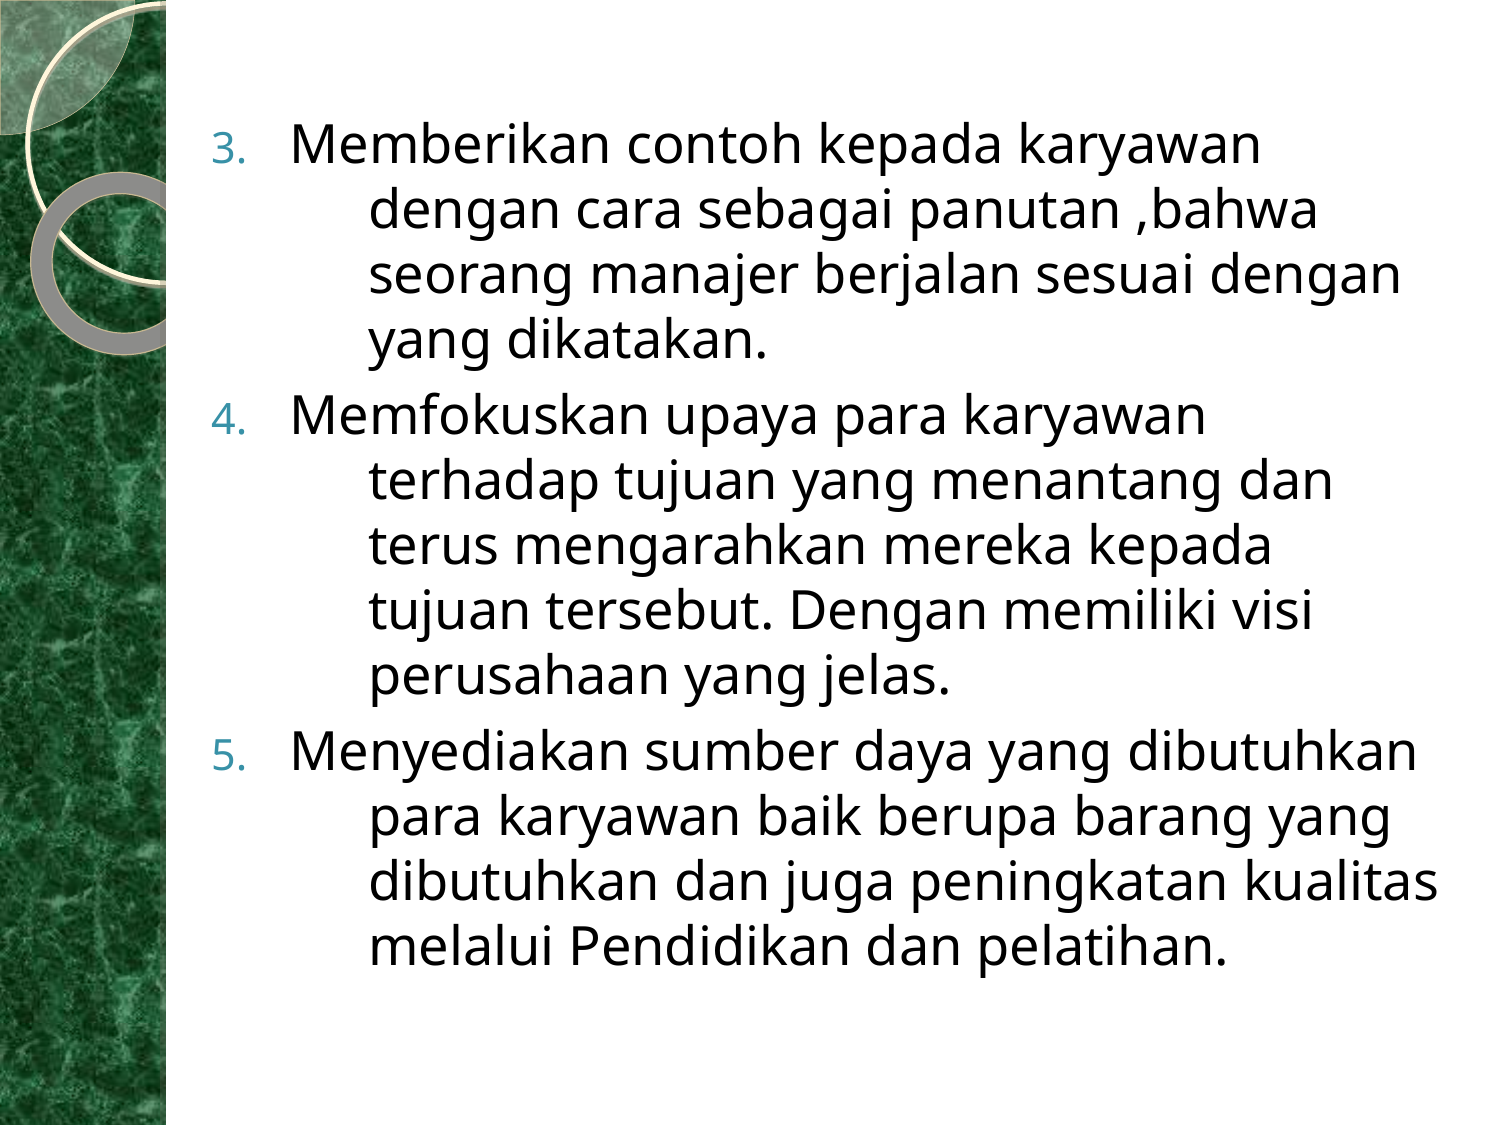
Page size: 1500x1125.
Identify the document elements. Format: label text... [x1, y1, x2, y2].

list Memberikan contoh kepada karyawan dengan cara sebagai panutan ,bahwa seorang manajer berjalan sesuai dengan yang dikatakan. Memfokuskan upaya para karyawan terhadap tujuan yang menantang dan terus mengarahkan mereka kepada tujuan tersebut. Dengan memiliki visi perusahaan yang jelas. Menyediakan sumber daya yang dibutuhkan para karyawan baik berupa barang yang dibutuhkan dan juga peningkatan kualitas melalui Pendidikan dan pelatihan. [171, 101, 1459, 1059]
